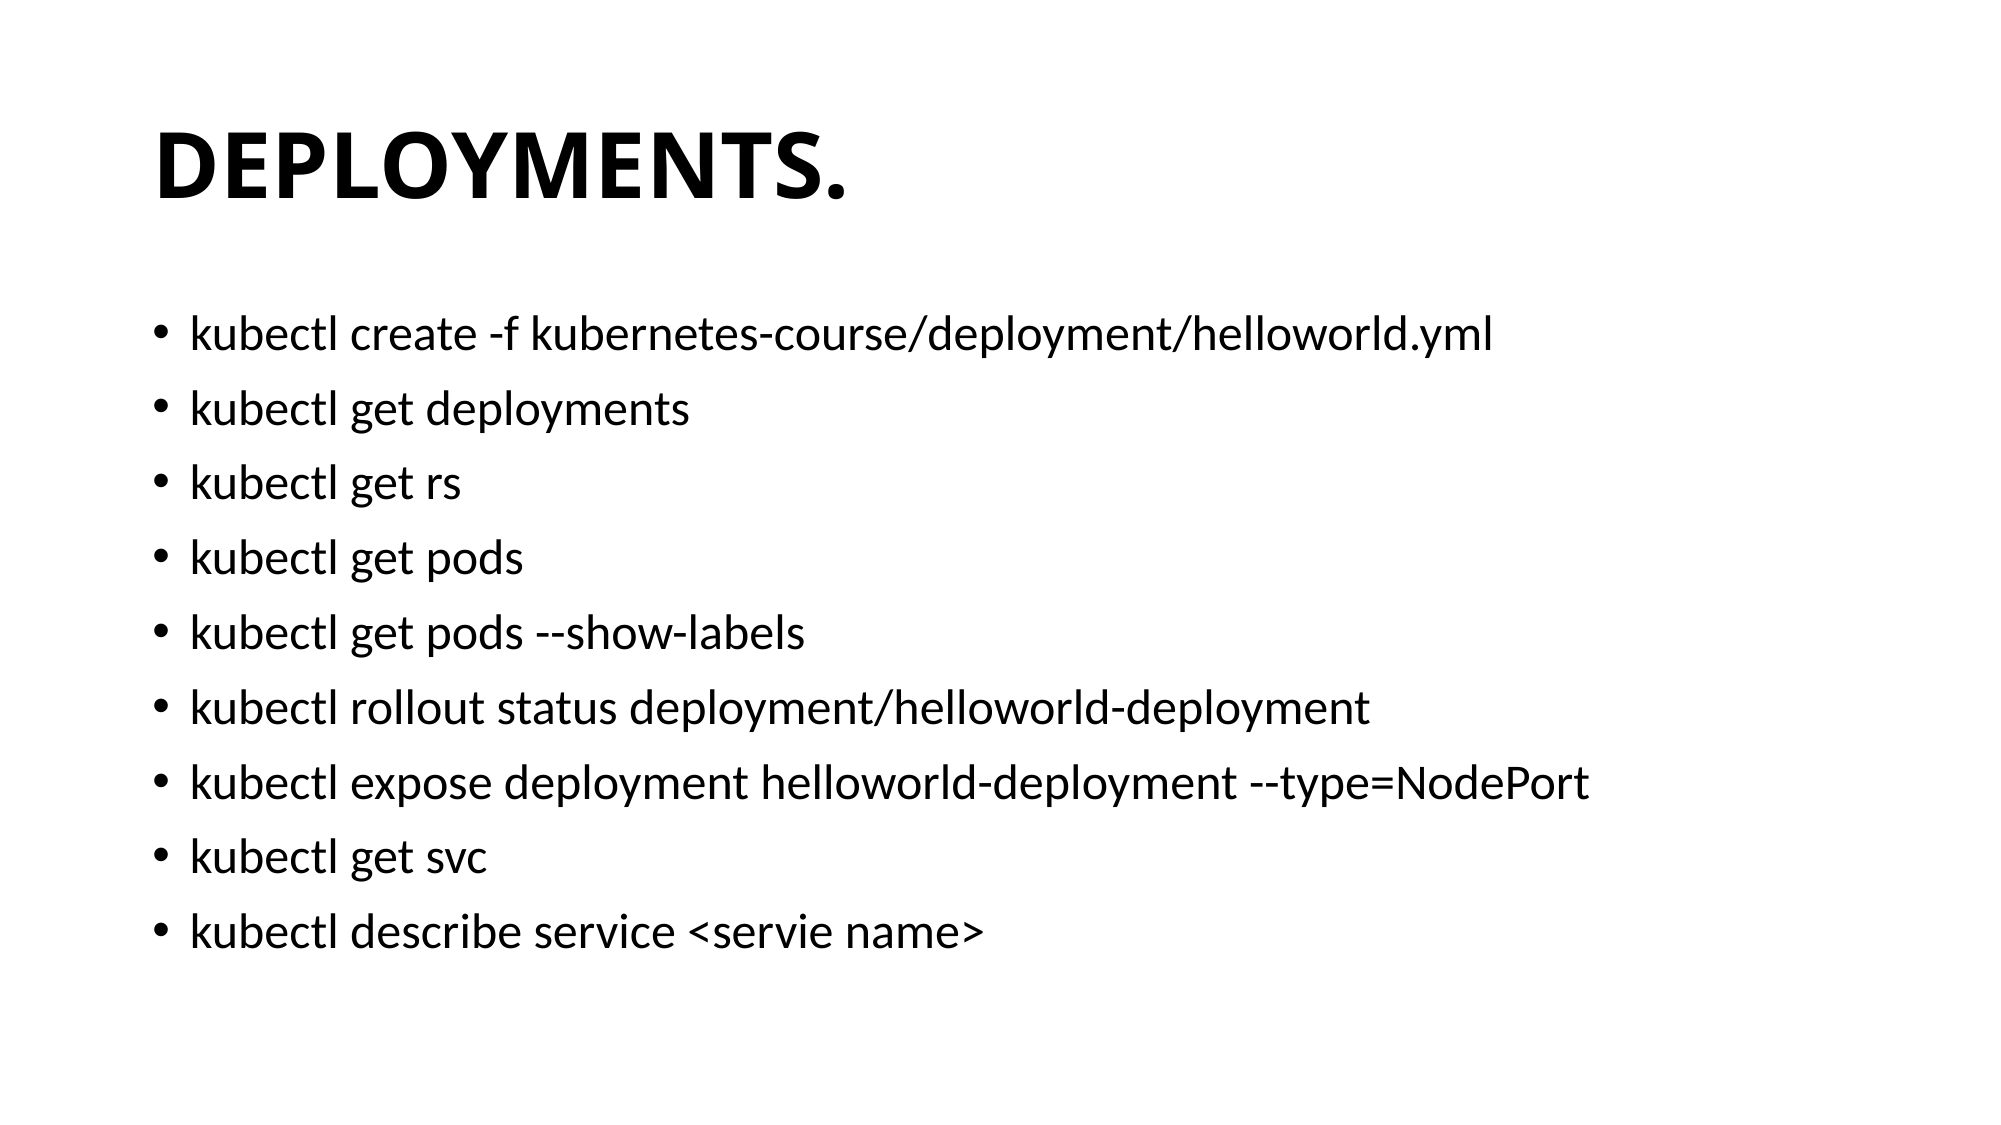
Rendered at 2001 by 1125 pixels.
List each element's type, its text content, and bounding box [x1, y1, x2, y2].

list kubectl create -f kubernetes-course/deployment/helloworld.yml kubectl get deployments kubectl get rs kubectl get pods kubectl get pods --show-labels kubectl rollout status deployment/helloworld-deployment kubectl expose deployment helloworld-deployment --type=NodePort kubectl get svc kubectl describe service <servie name> [137, 299, 1863, 1014]
title DEPLOYMENTS. [137, 59, 1863, 278]
